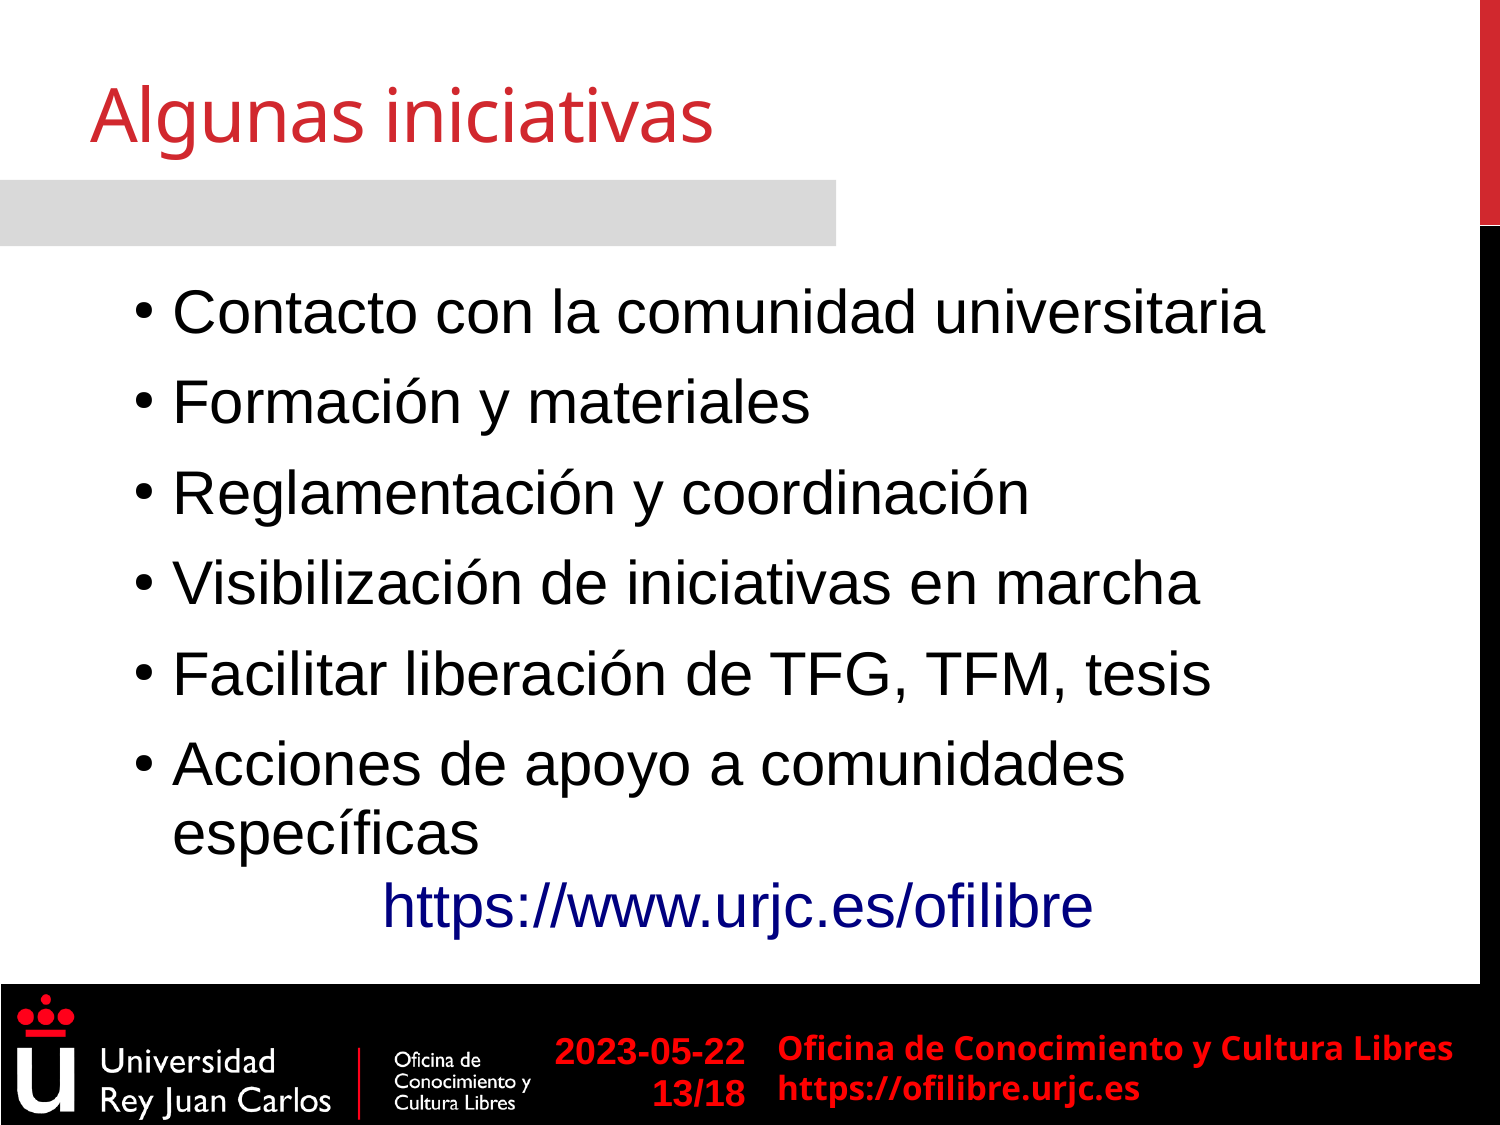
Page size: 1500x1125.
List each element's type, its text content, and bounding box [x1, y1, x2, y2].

title [75, 15, 1425, 172]
text_box Algunas iniciativas [0, 24, 1326, 172]
picture [17, 994, 531, 1120]
list Contacto con la comunidad universitaria Formación y materiales Reglamentación y coordinación Visibilización de iniciativas en marcha Facilitar liberación de TFG, TFM, tesis Acciones de apoyo a comunidades específicas https://www.urjc.es/ofilibre [105, 270, 1351, 961]
